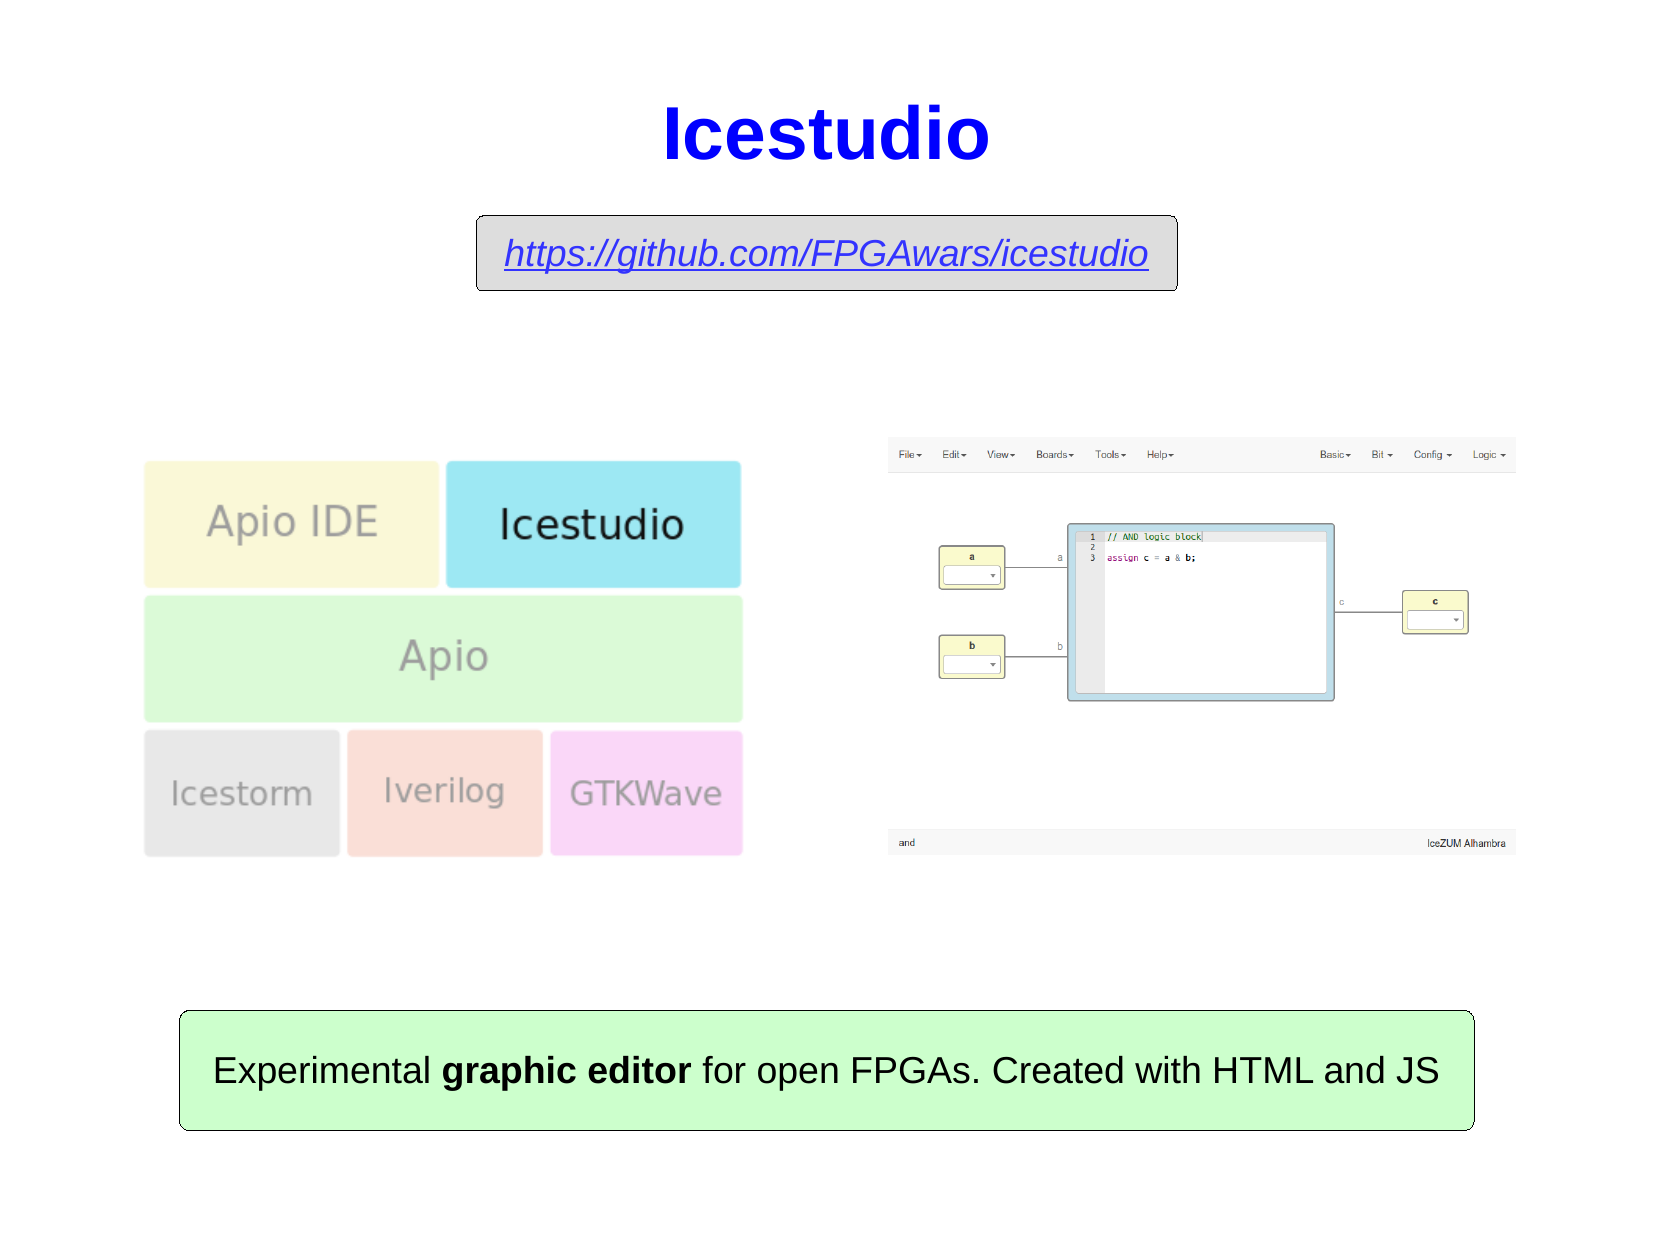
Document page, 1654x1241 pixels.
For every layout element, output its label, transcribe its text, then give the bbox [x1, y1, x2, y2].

text_box https://github.com/FPGAwars/icestudio [476, 215, 1178, 291]
picture [36, 380, 781, 923]
picture [888, 437, 1516, 856]
title Icestudio [82, 30, 1571, 238]
text_box Experimental graphic editor for open FPGAs. Created with HTML and JS [179, 1010, 1475, 1131]
